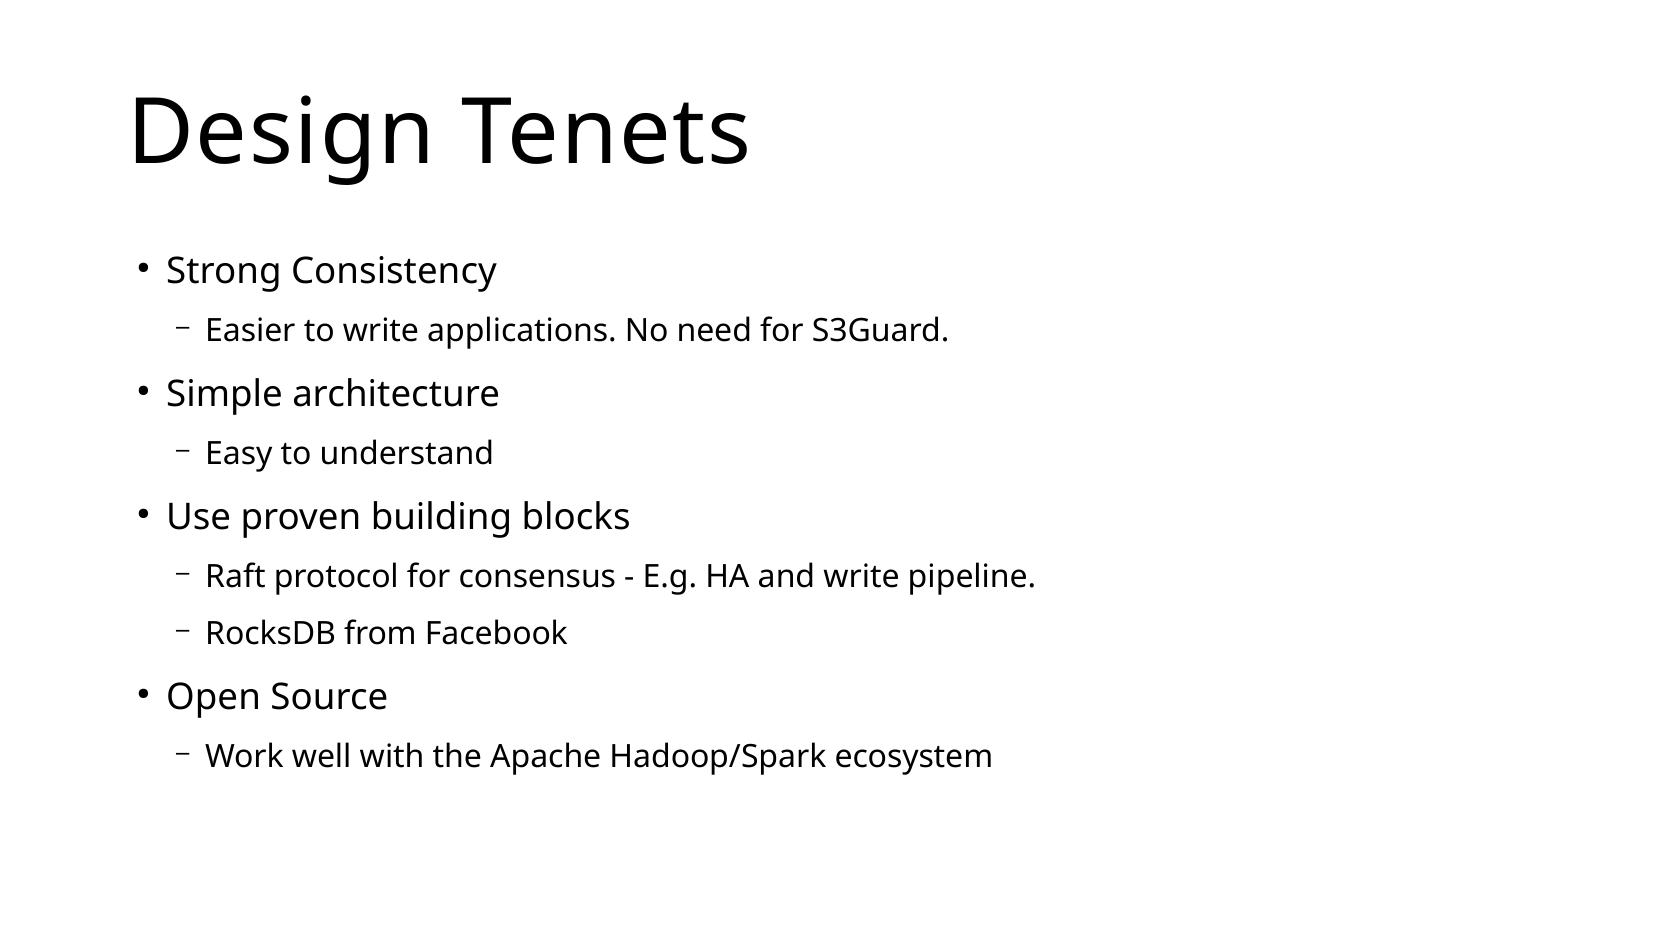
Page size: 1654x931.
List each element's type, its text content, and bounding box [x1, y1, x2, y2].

title Design Tenets [127, 69, 1654, 187]
list Strong Consistency Easier to write applications. No need for S3Guard. Simple architecture Easy to understand Use proven building blocks Raft protocol for consensus - E.g. HA and write pipeline. RocksDB from Facebook Open Source Work well with the Apache Hadoop/Spark ecosystem [127, 244, 1527, 784]
